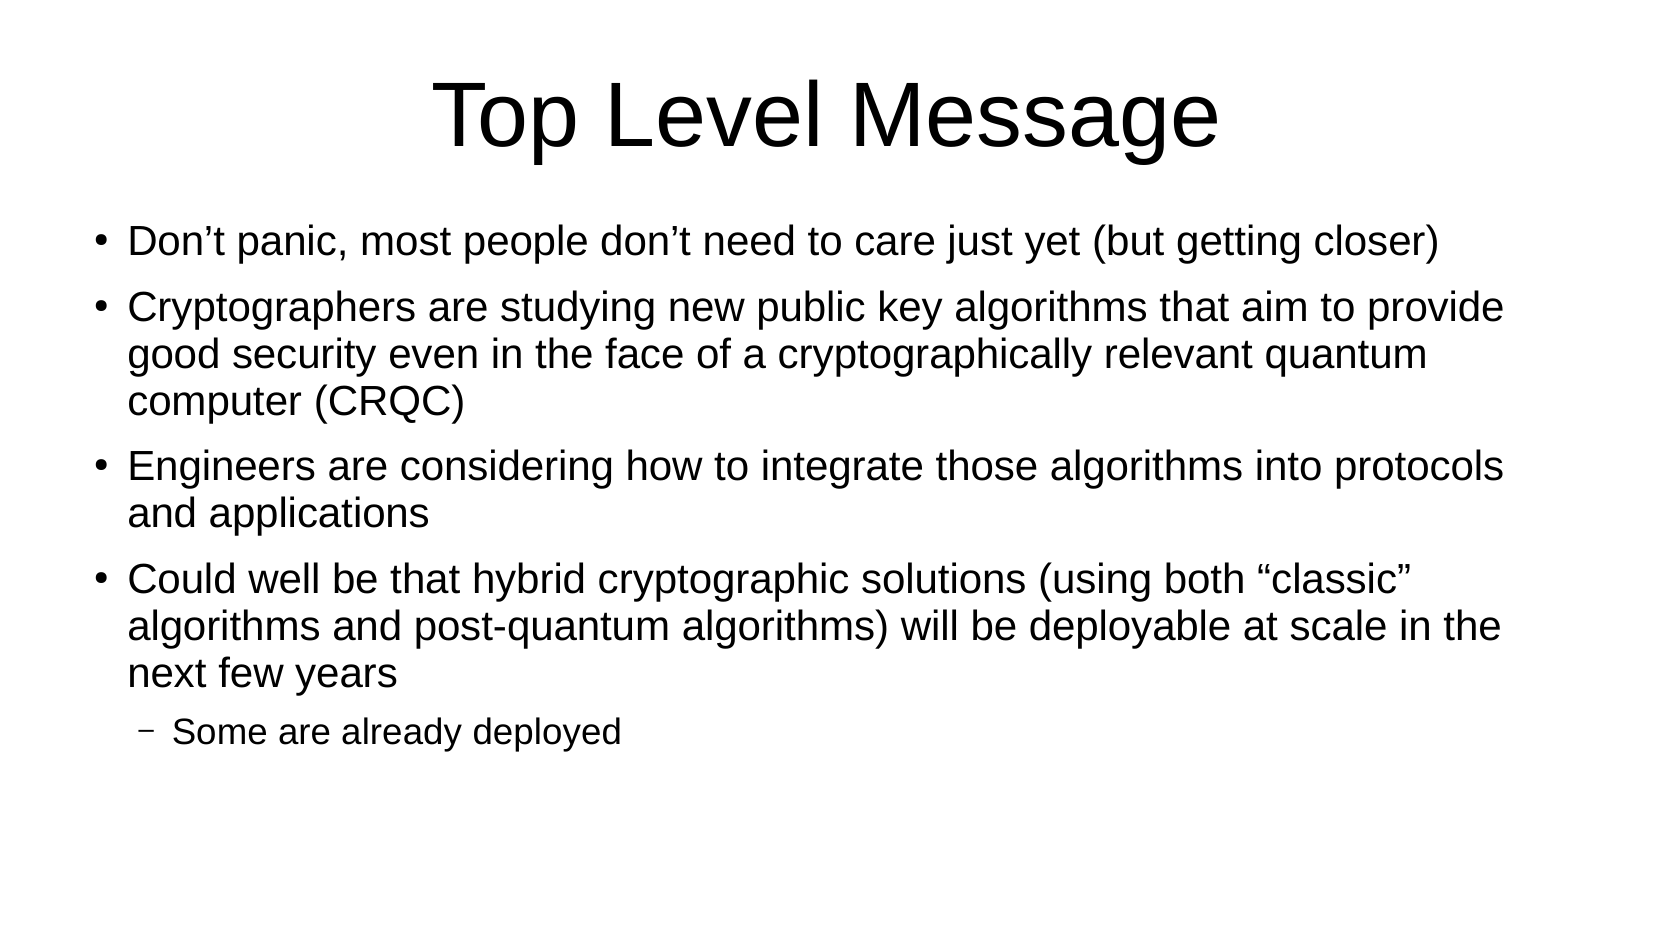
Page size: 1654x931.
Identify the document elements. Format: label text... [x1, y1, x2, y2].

list Don’t panic, most people don’t need to care just yet (but getting closer) Cryptographers are studying new public key algorithms that aim to provide good security even in the face of a cryptographically relevant quantum computer (CRQC) Engineers are considering how to integrate those algorithms into protocols and applications Could well be that hybrid cryptographic solutions (using both “classic” algorithms and post-quantum algorithms) will be deployable at scale in the next few years Some are already deployed [82, 217, 1571, 758]
title Top Level Message [82, 37, 1571, 193]
